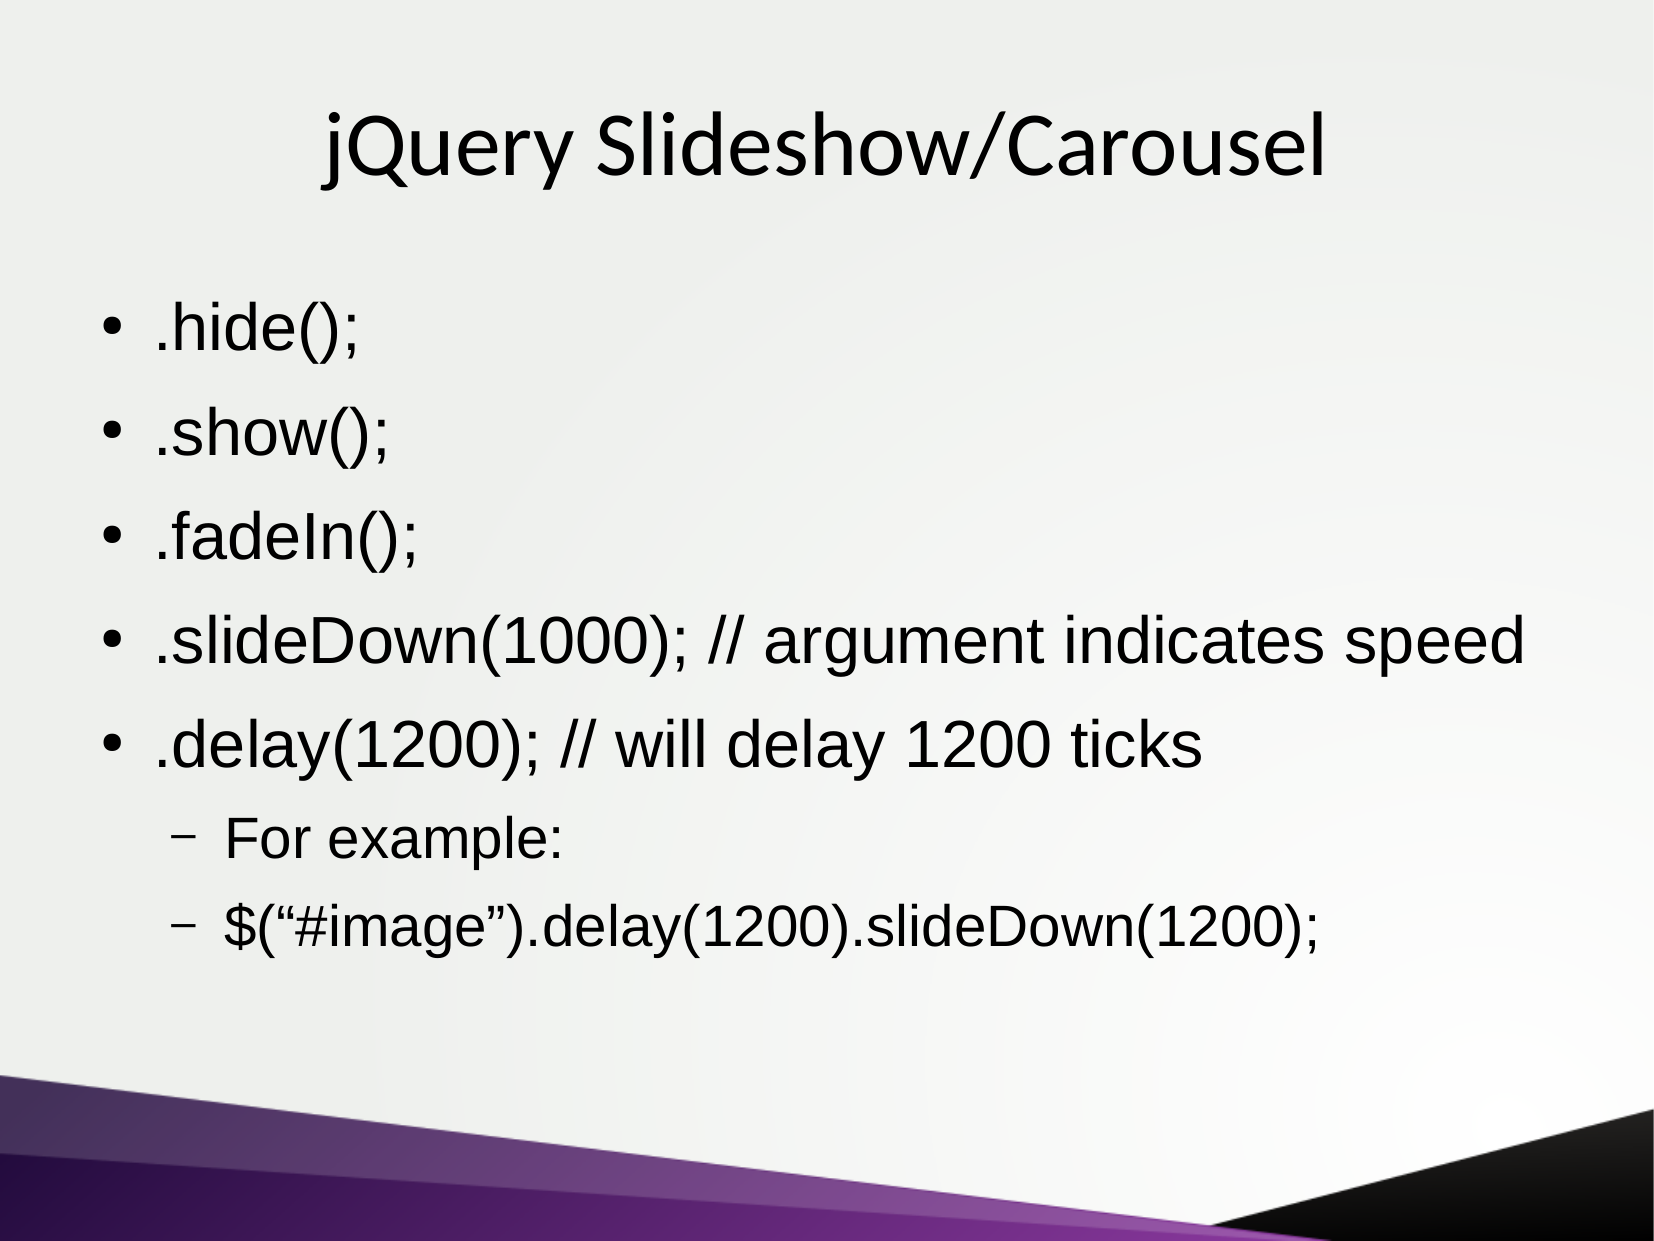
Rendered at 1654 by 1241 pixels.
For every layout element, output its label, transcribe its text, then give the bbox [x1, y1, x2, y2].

list .hide(); .show(); .fadeIn(); .slideDown(1000); // argument indicates speed .delay(1200); // will delay 1200 ticks For example: $(“#image”).delay(1200).slideDown(1200); [82, 290, 1571, 1010]
picture [0, 0, 1654, 1241]
title jQuery Slideshow/Carousel [82, 49, 1571, 257]
